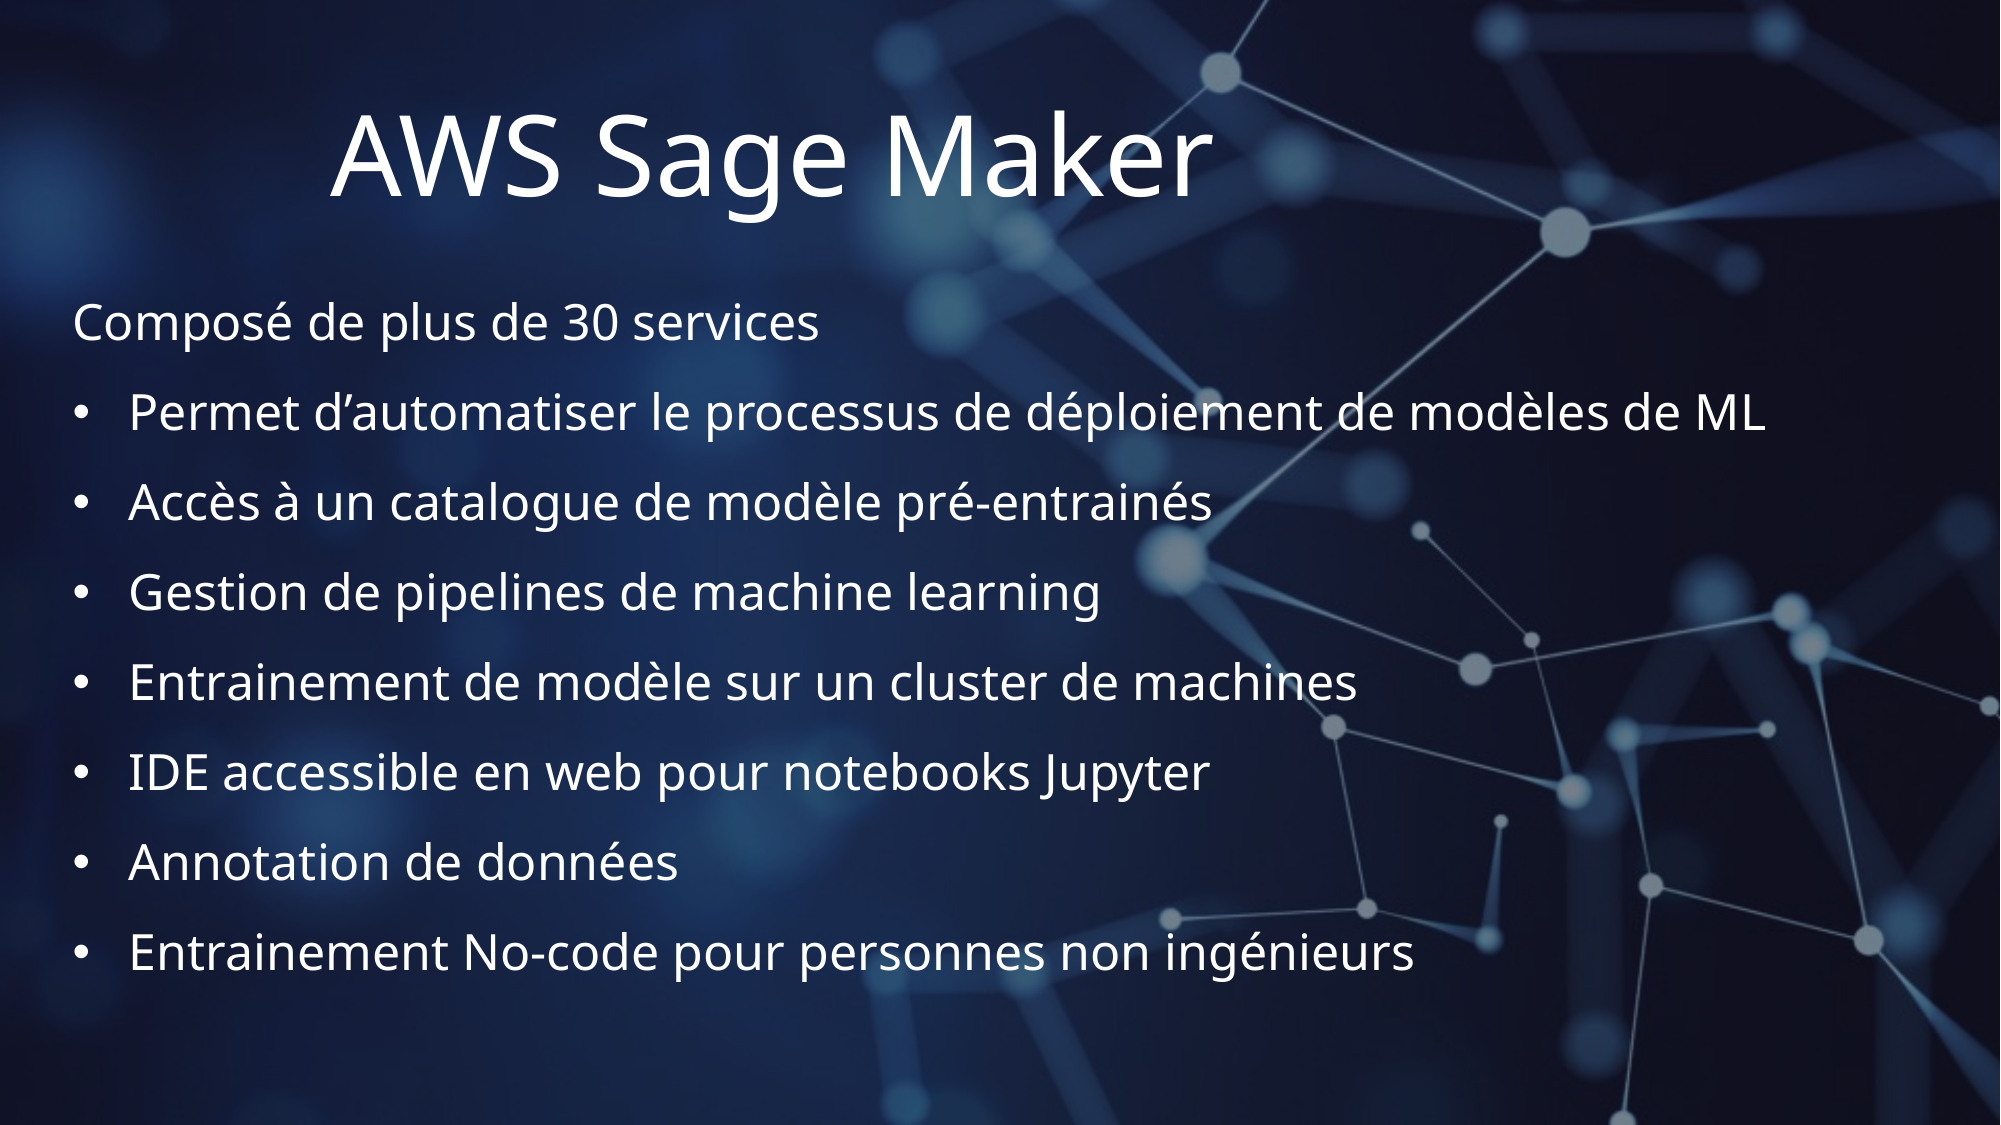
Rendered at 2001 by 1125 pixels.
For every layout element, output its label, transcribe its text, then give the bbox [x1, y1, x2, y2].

picture [0, 0, 2000, 1125]
title AWS Sage Maker [23, 32, 1524, 222]
text_box Composé de plus de 30 services Permet d’automatiser le processus de déploiement de modèles de ML Accès à un catalogue de modèle pré-entrainés Gestion de pipelines de machine learning Entrainement de modèle sur un cluster de machines IDE accessible en web pour notebooks Jupyter Annotation de données Entrainement No-code pour personnes non ingénieurs [57, 253, 1919, 985]
